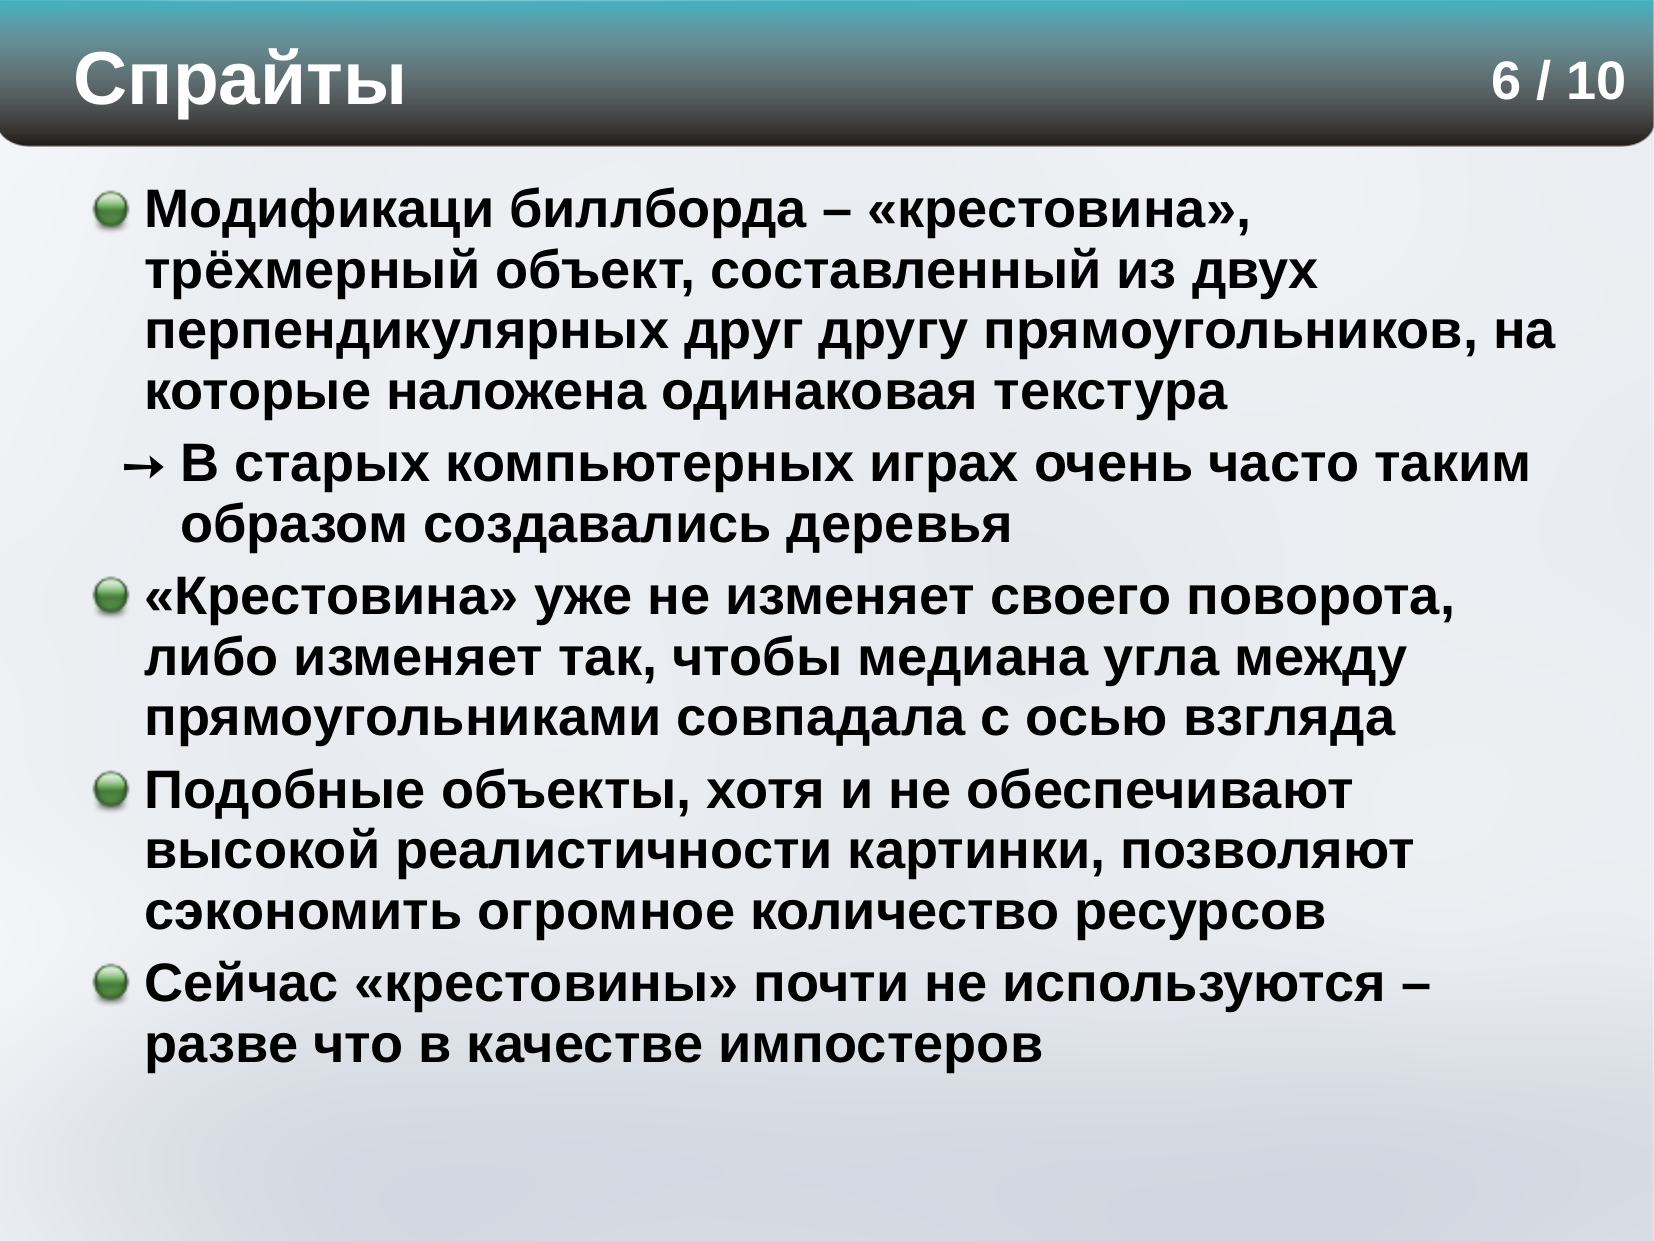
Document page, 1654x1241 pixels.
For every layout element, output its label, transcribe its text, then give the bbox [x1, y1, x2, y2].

picture [0, 0, 1654, 1241]
text_box <номер> / 10 [1476, 42, 1654, 179]
text_box Модификаци биллборда – «крестовина», трёхмерный объект, составленный из двух перпендикулярных друг другу прямоугольников, на которые наложена одинаковая текстура В старых компьютерных играх очень часто таким образом создавались деревья «Крестовина» уже не изменяет своего поворота, либо изменяет так, чтобы медиана угла между прямоугольниками совпадала с осью взгляда Подобные объекты, хотя и не обеспечивают высокой реалистичности картинки, позволяют сэкономить огромное количество ресурсов Сейчас «крестовины» почти не используются – разве что в качестве импостеров [70, 171, 1595, 1081]
text_box Спрайты [59, 29, 1359, 129]
